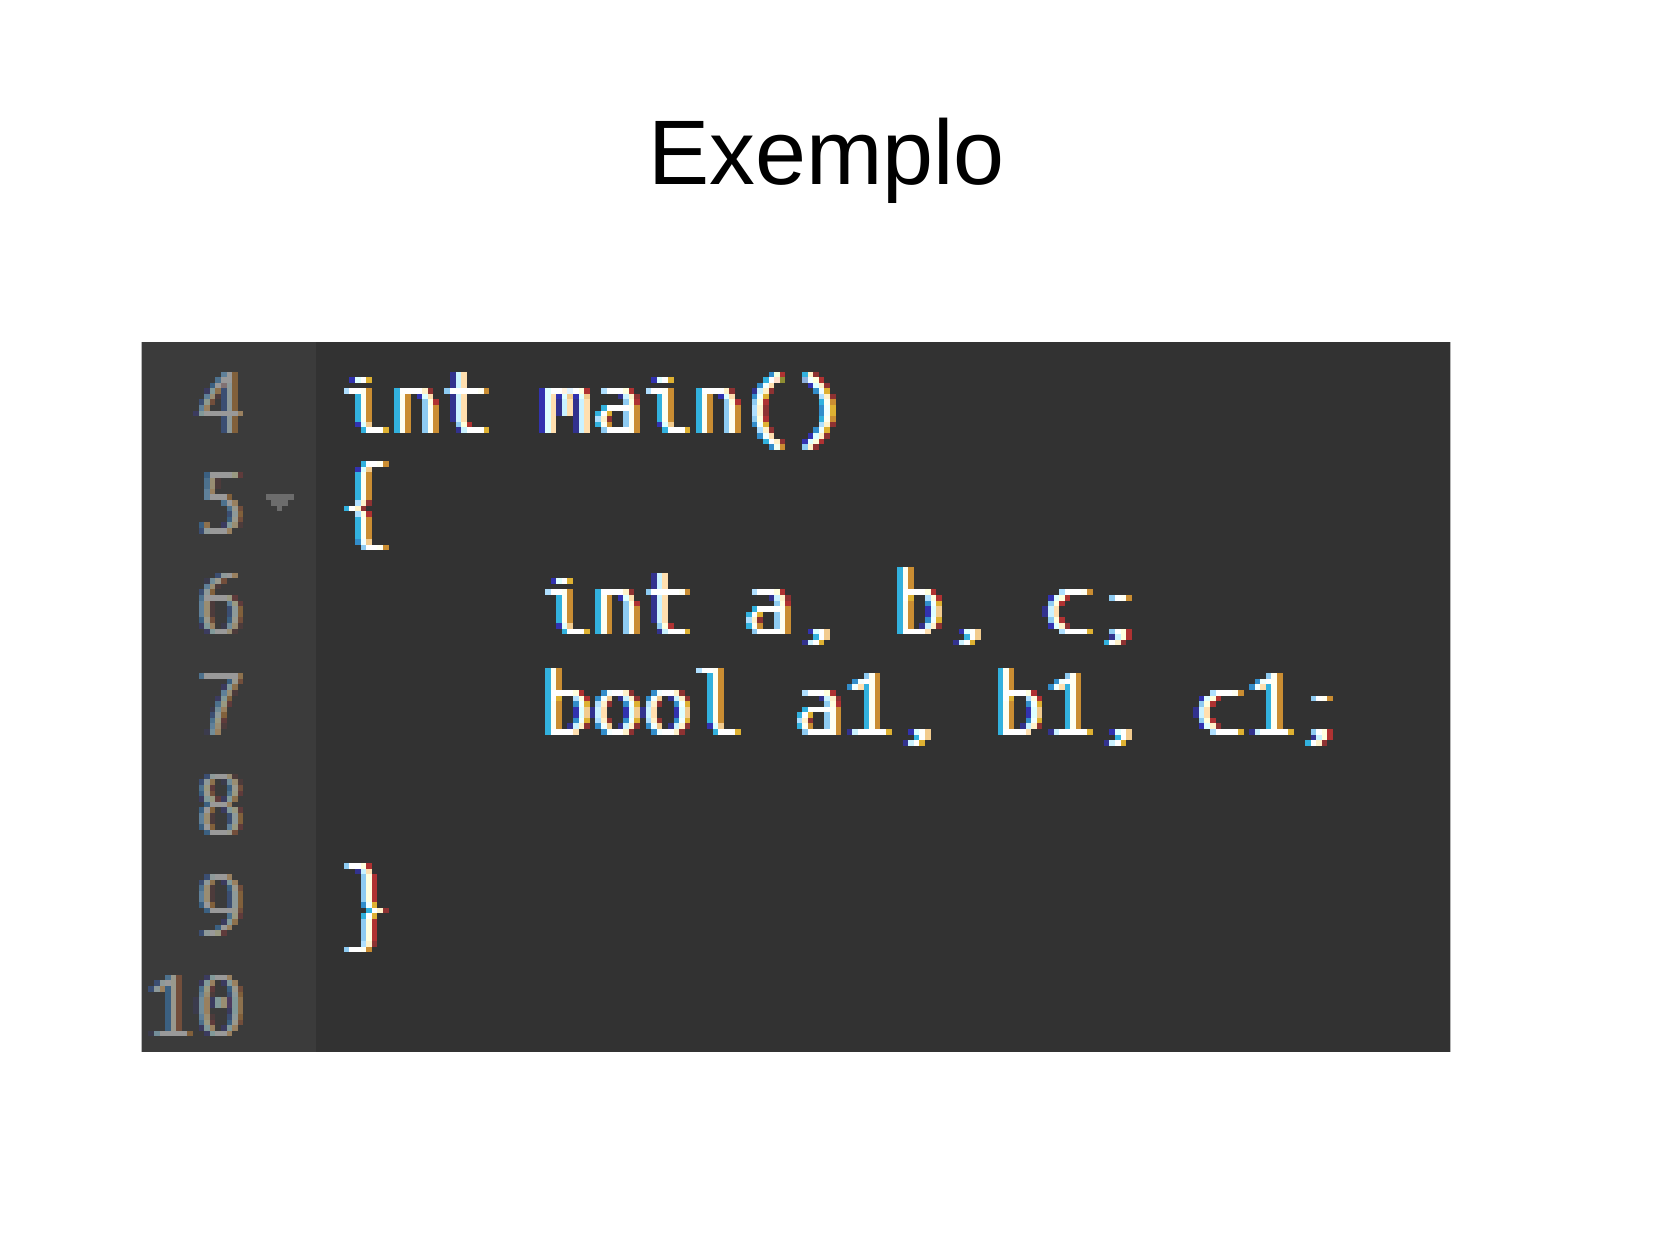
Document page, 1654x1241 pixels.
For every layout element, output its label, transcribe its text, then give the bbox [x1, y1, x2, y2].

picture [141, 342, 1451, 1052]
title Exemplo [82, 49, 1571, 257]
